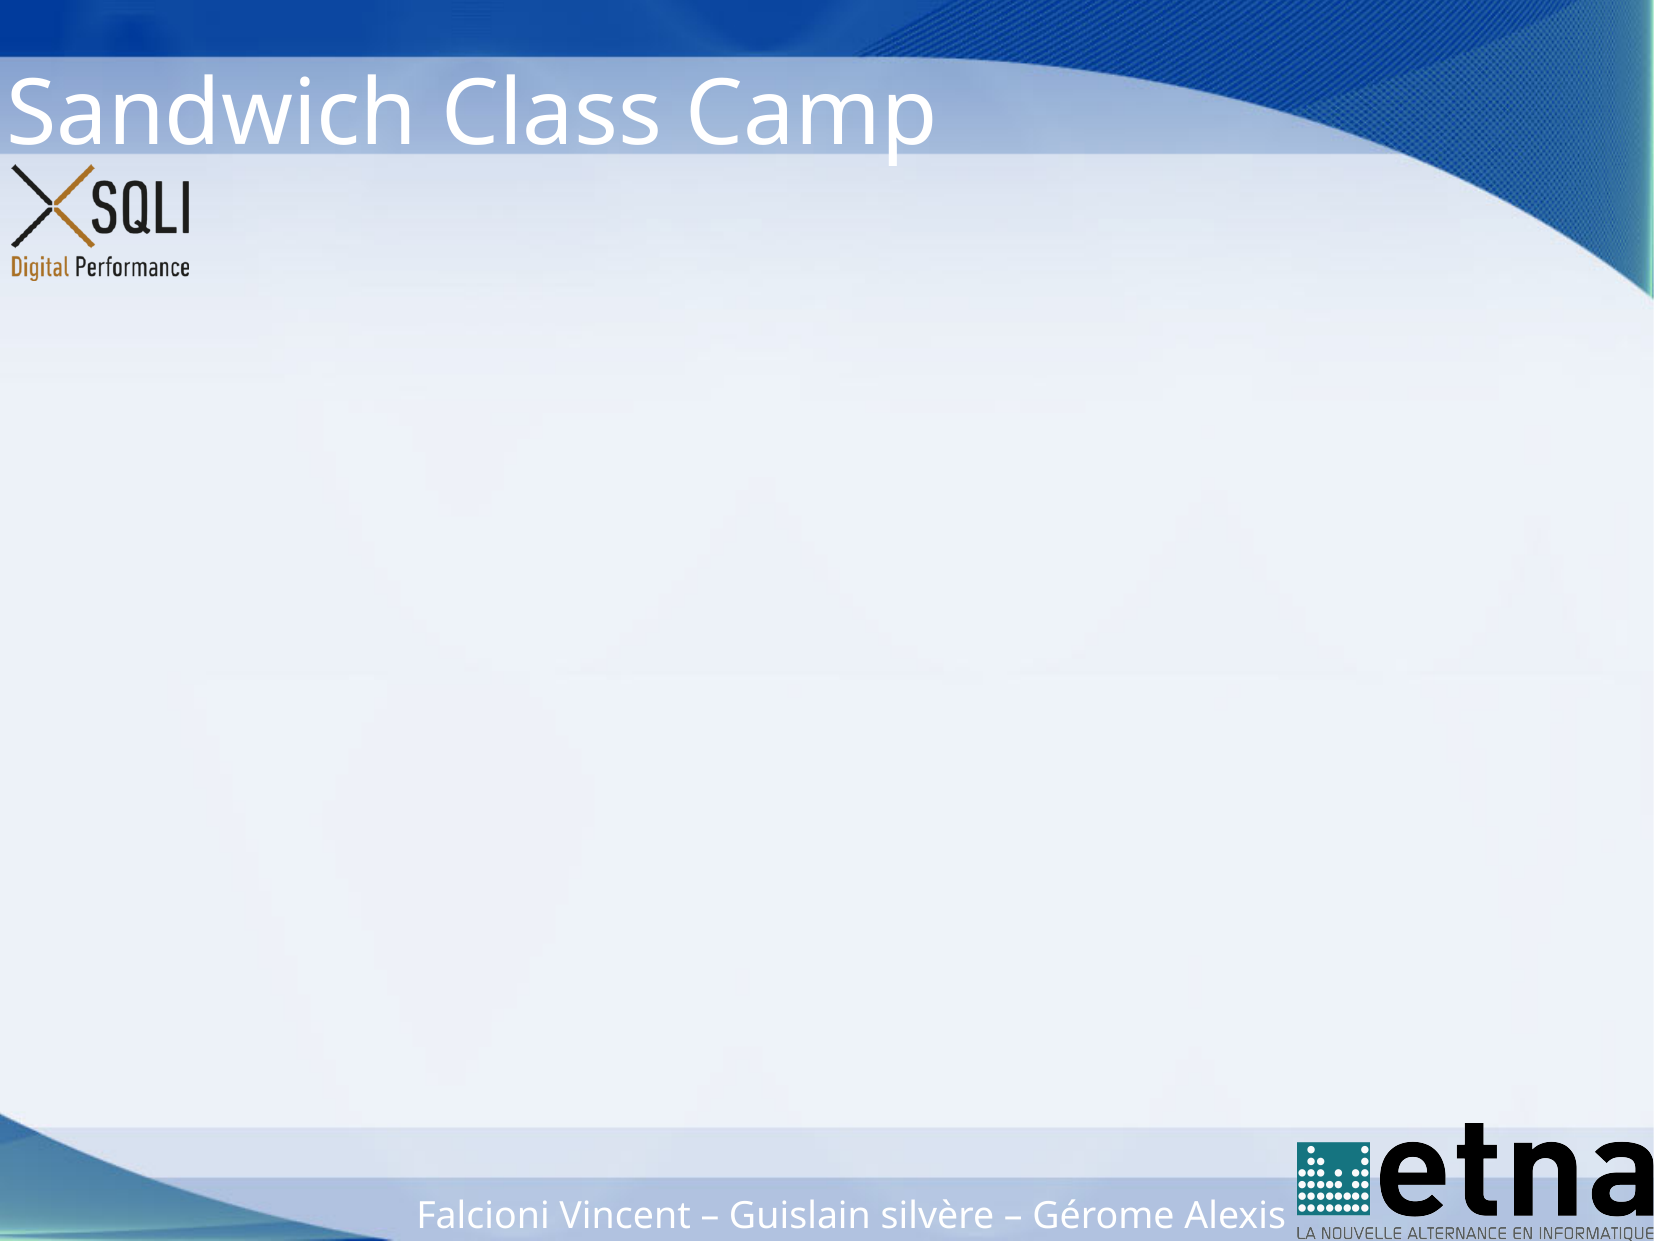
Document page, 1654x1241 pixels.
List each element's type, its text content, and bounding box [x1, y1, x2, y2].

picture [0, 0, 1654, 1241]
title Sandwich Class Camp [0, 5, 945, 213]
text_box Falcioni Vincent – Guislain silvère – Gérome Alexis [401, 1181, 1268, 1241]
